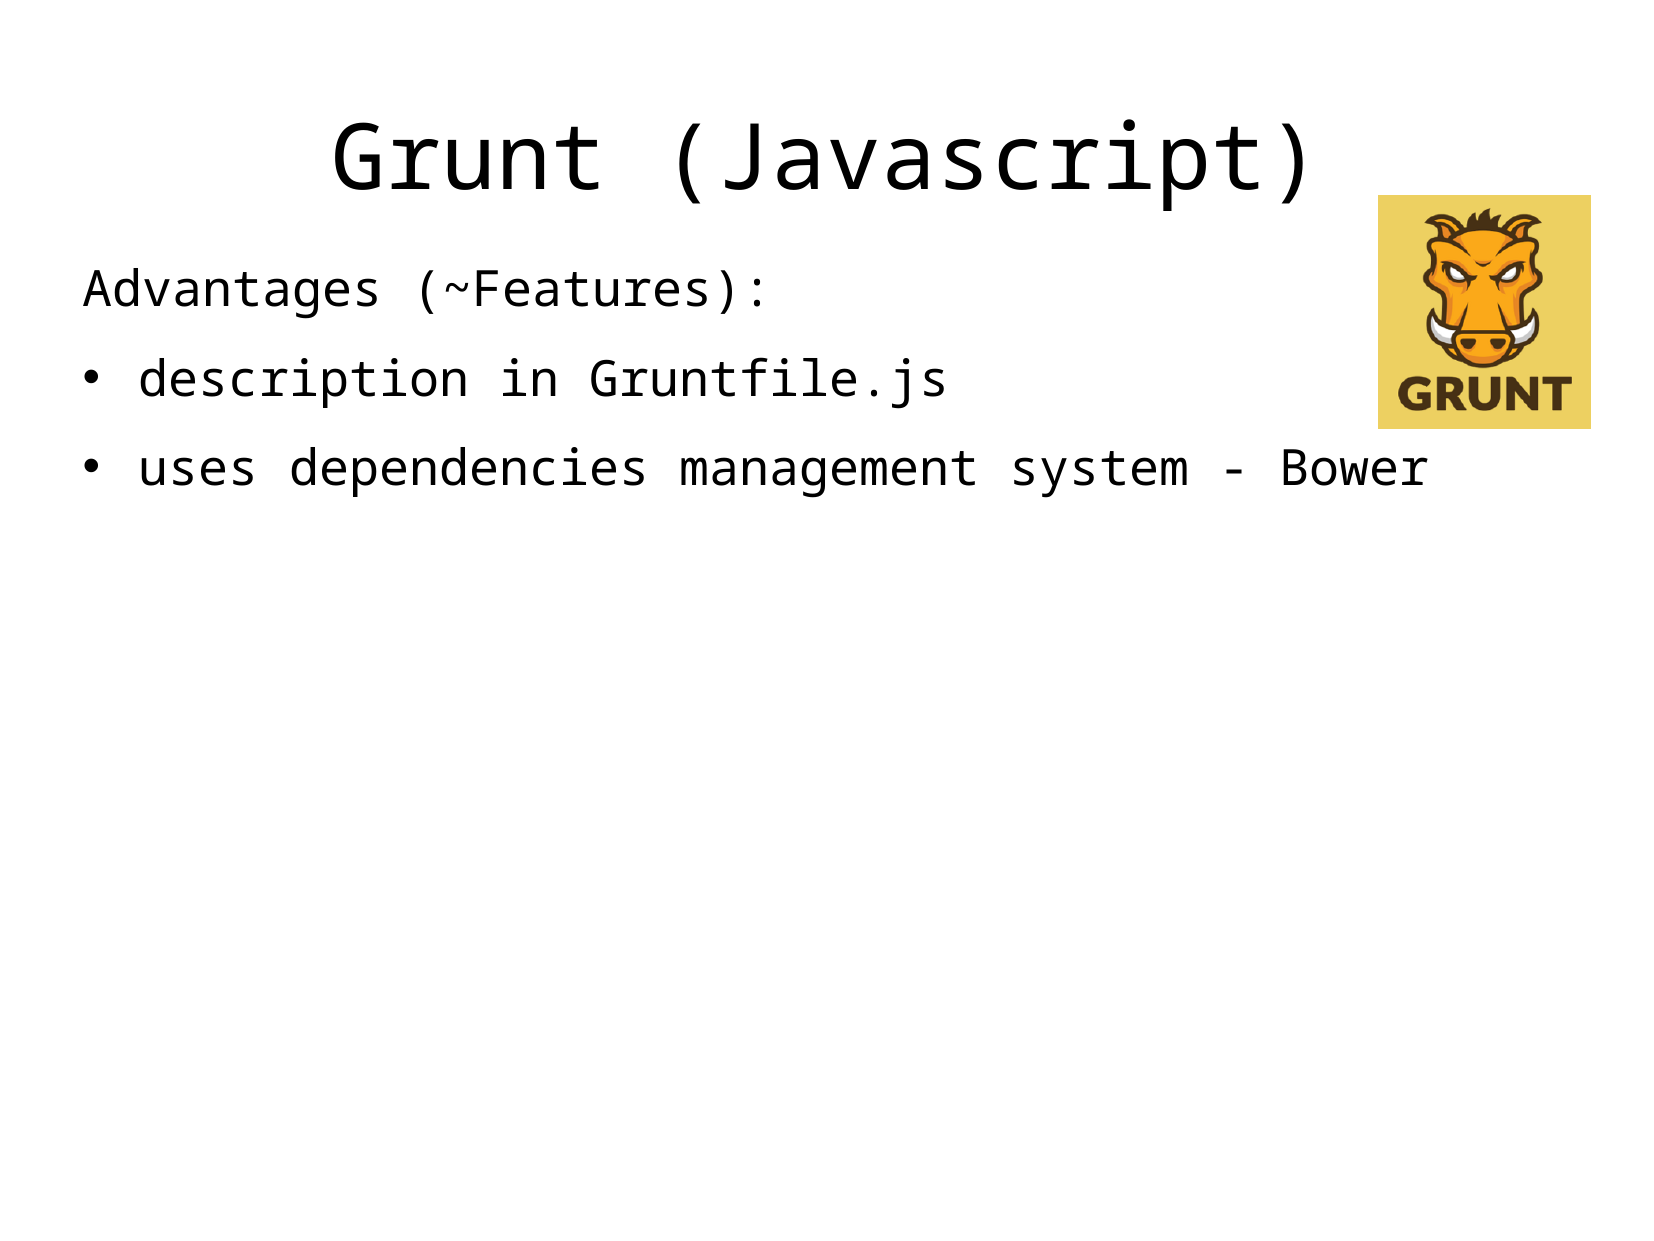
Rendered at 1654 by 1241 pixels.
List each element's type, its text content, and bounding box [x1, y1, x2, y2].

title Grunt (Javascript) [82, 49, 1571, 256]
text_box Advantages (~Features): description in Gruntfile.js uses dependencies management system - Bower [82, 256, 1541, 1078]
picture [1378, 195, 1591, 429]
